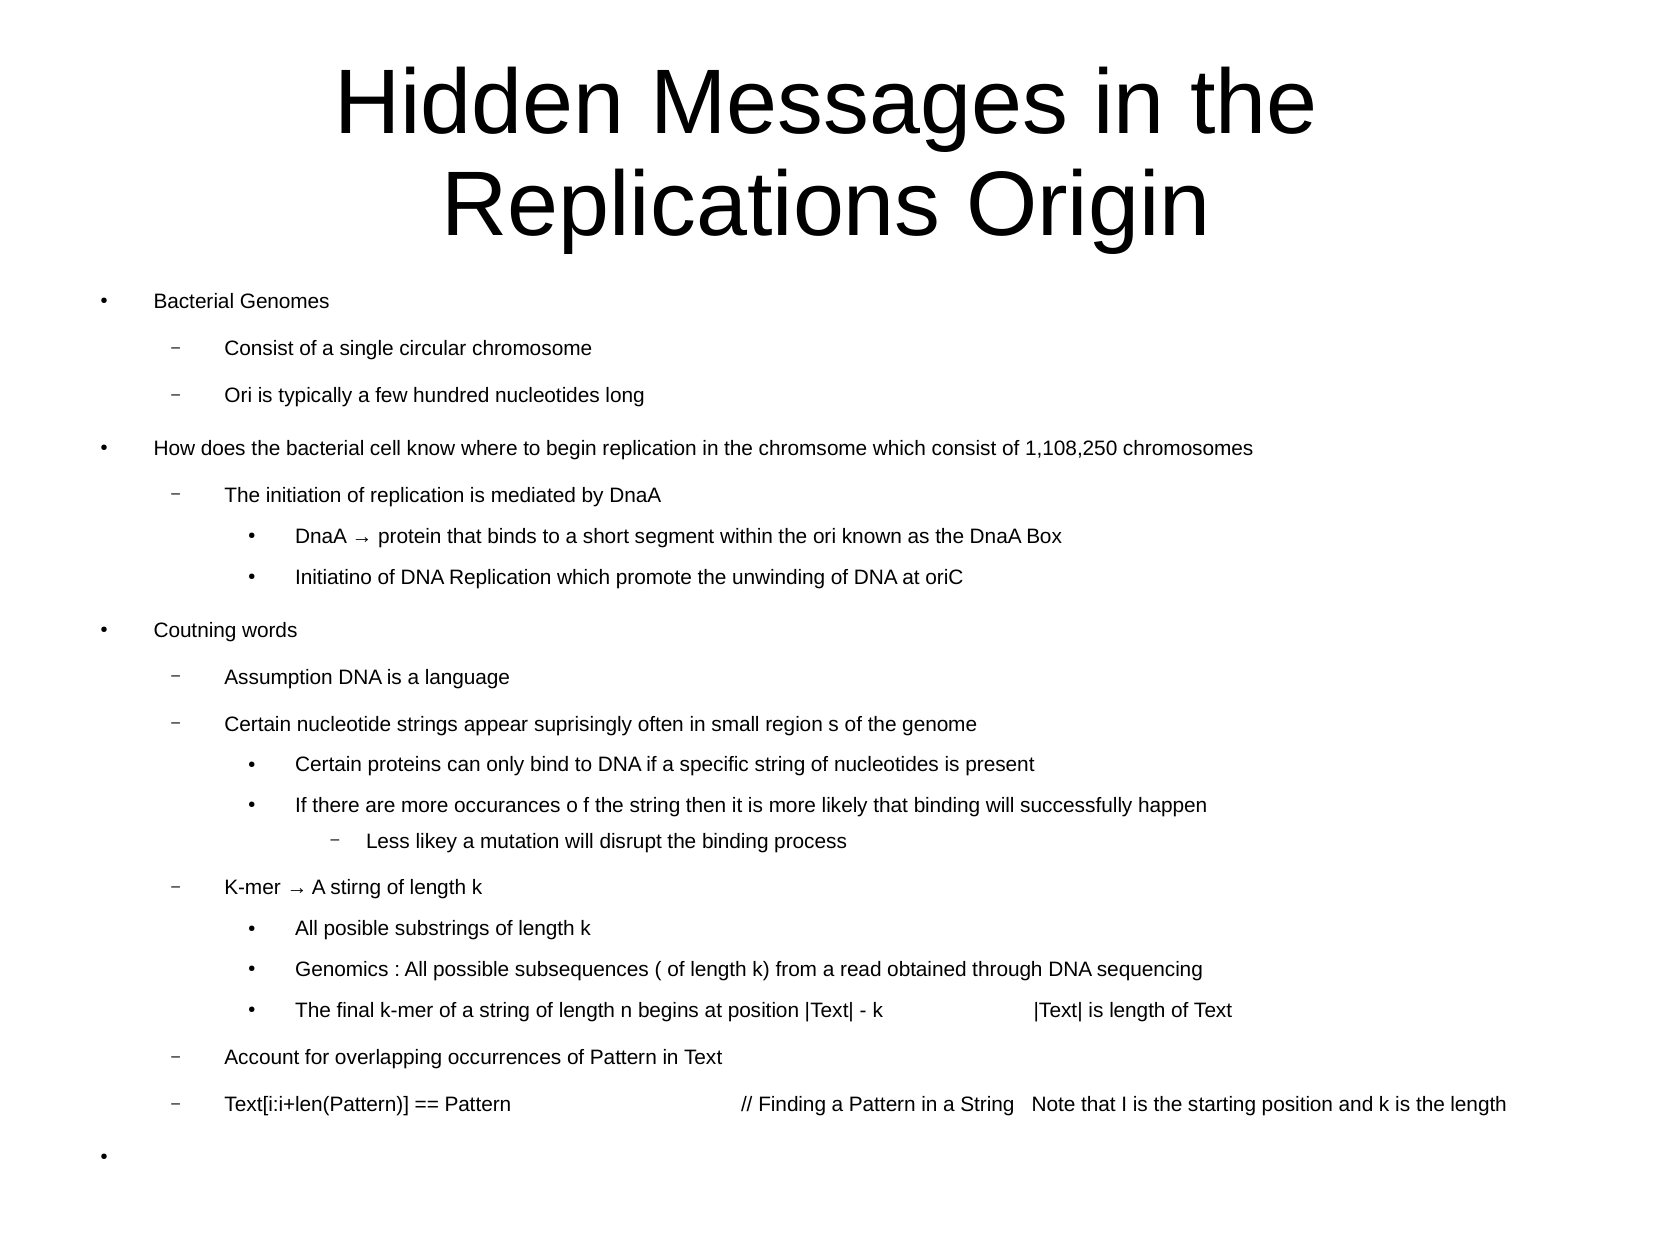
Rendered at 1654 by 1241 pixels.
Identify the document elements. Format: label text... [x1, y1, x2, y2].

list Bacterial Genomes Consist of a single circular chromosome Ori is typically a few hundred nucleotides long How does the bacterial cell know where to begin replication in the chromsome which consist of 1,108,250 chromosomes The initiation of replication is mediated by DnaA DnaA → protein that binds to a short segment within the ori known as the DnaA Box Initiatino of DNA Replication which promote the unwinding of DNA at oriC Coutning words Assumption DNA is a language Certain nucleotide strings appear suprisingly often in small region s of the genome Certain proteins can only bind to DNA if a specific string of nucleotides is present If there are more occurances o f the string then it is more likely that binding will successfully happen Less likey a mutation will disrupt the binding process K-mer → A stirng of length k All posible substrings of length k Genomics : All possible subsequences ( of length k) from a read obtained through DNA sequencing The final k-mer of a string of length n begins at position |Text| - k |Text| is length of Text Account for overlapping occurrences of Pattern in Text Text[i:i+len(Pattern)] == Pattern // Finding a Pattern in a String Note that I is the starting position and k is the length [82, 290, 1583, 1217]
title Hidden Messages in the Replications Origin [82, 49, 1571, 257]
